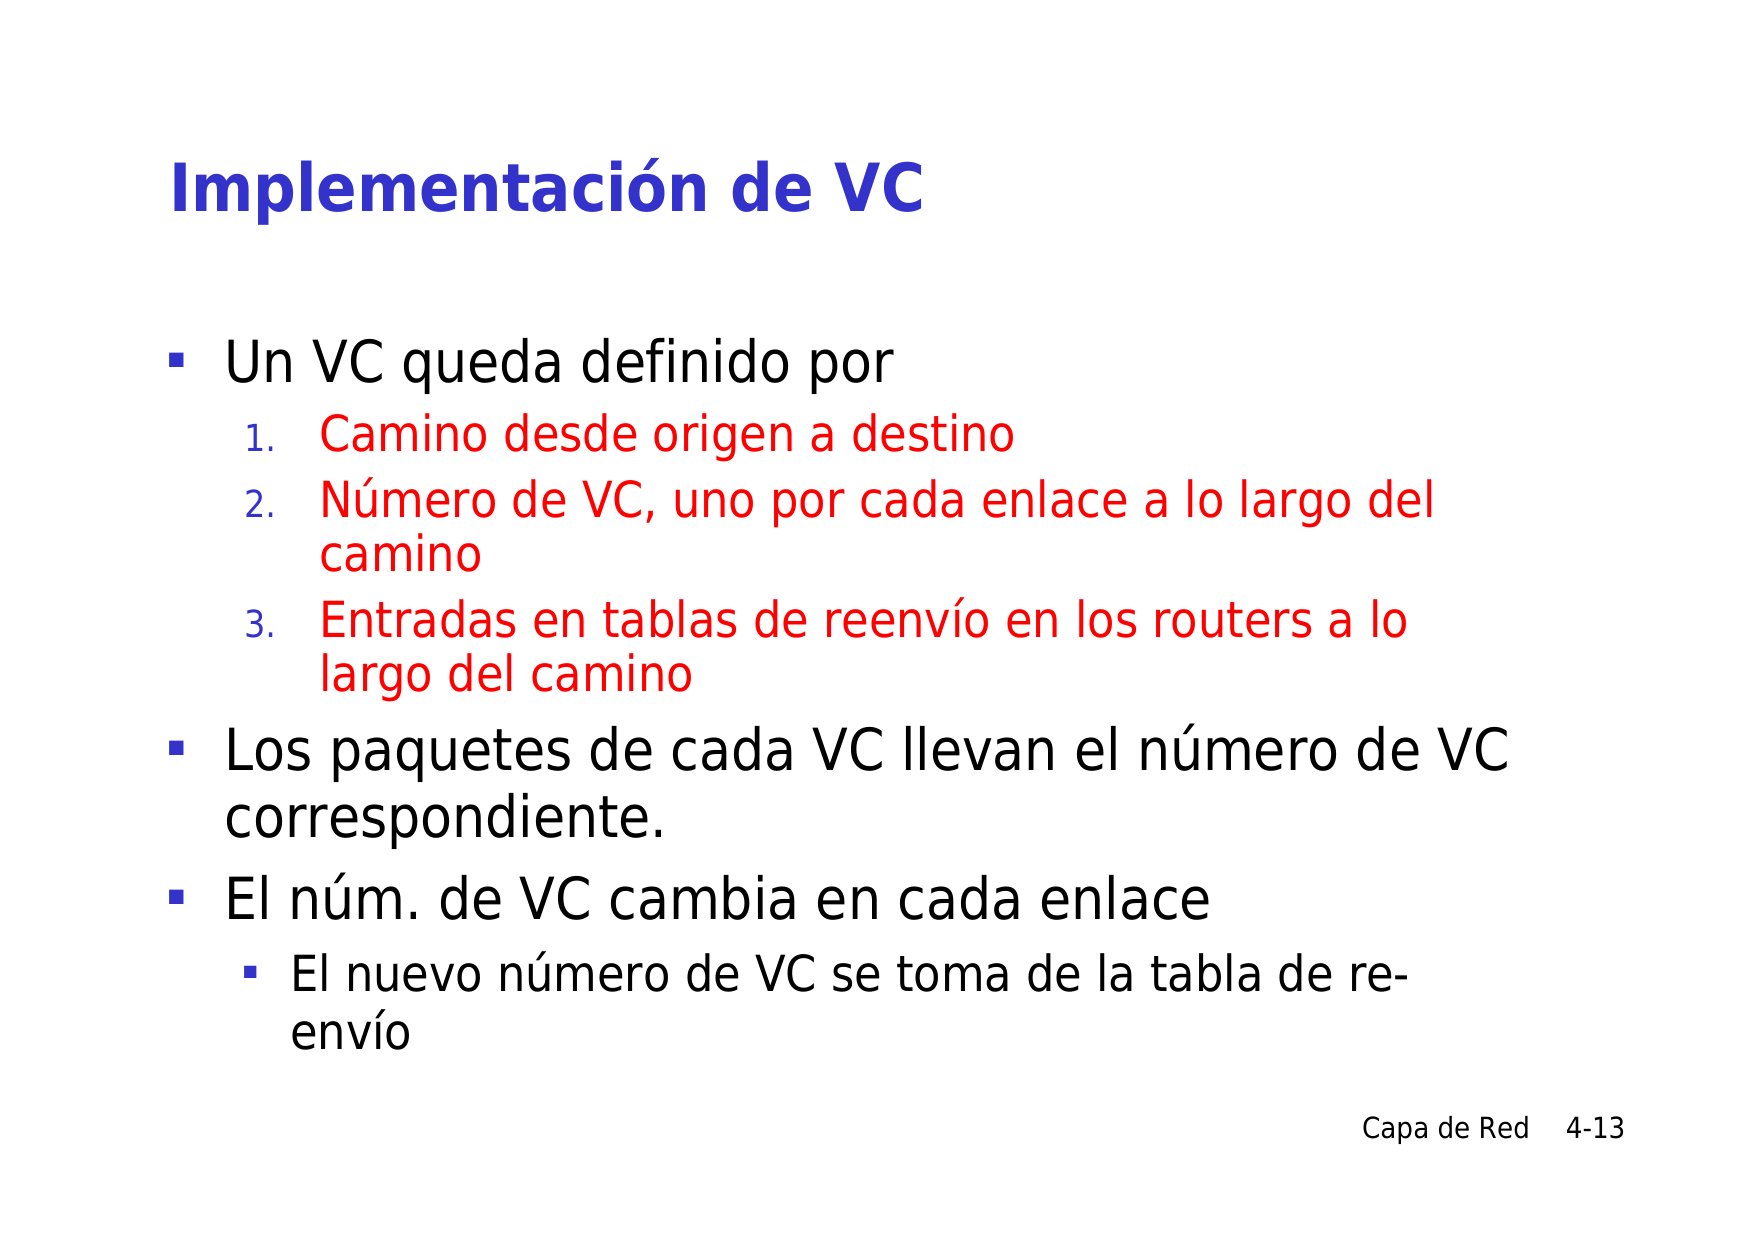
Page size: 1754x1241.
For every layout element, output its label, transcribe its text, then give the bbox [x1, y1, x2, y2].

list Un VC queda definido por Camino desde origen a destino Número de VC, uno por cada enlace a lo largo del camino Entradas en tablas de reenvío en los routers a lo largo del camino Los paquetes de cada VC llevan el número de VC correspondiente. El núm. de VC cambia en cada enlace El nuevo número de VC se toma de la tabla de re-envío [154, 320, 1545, 1081]
title Implementación de VC [154, 82, 1545, 297]
